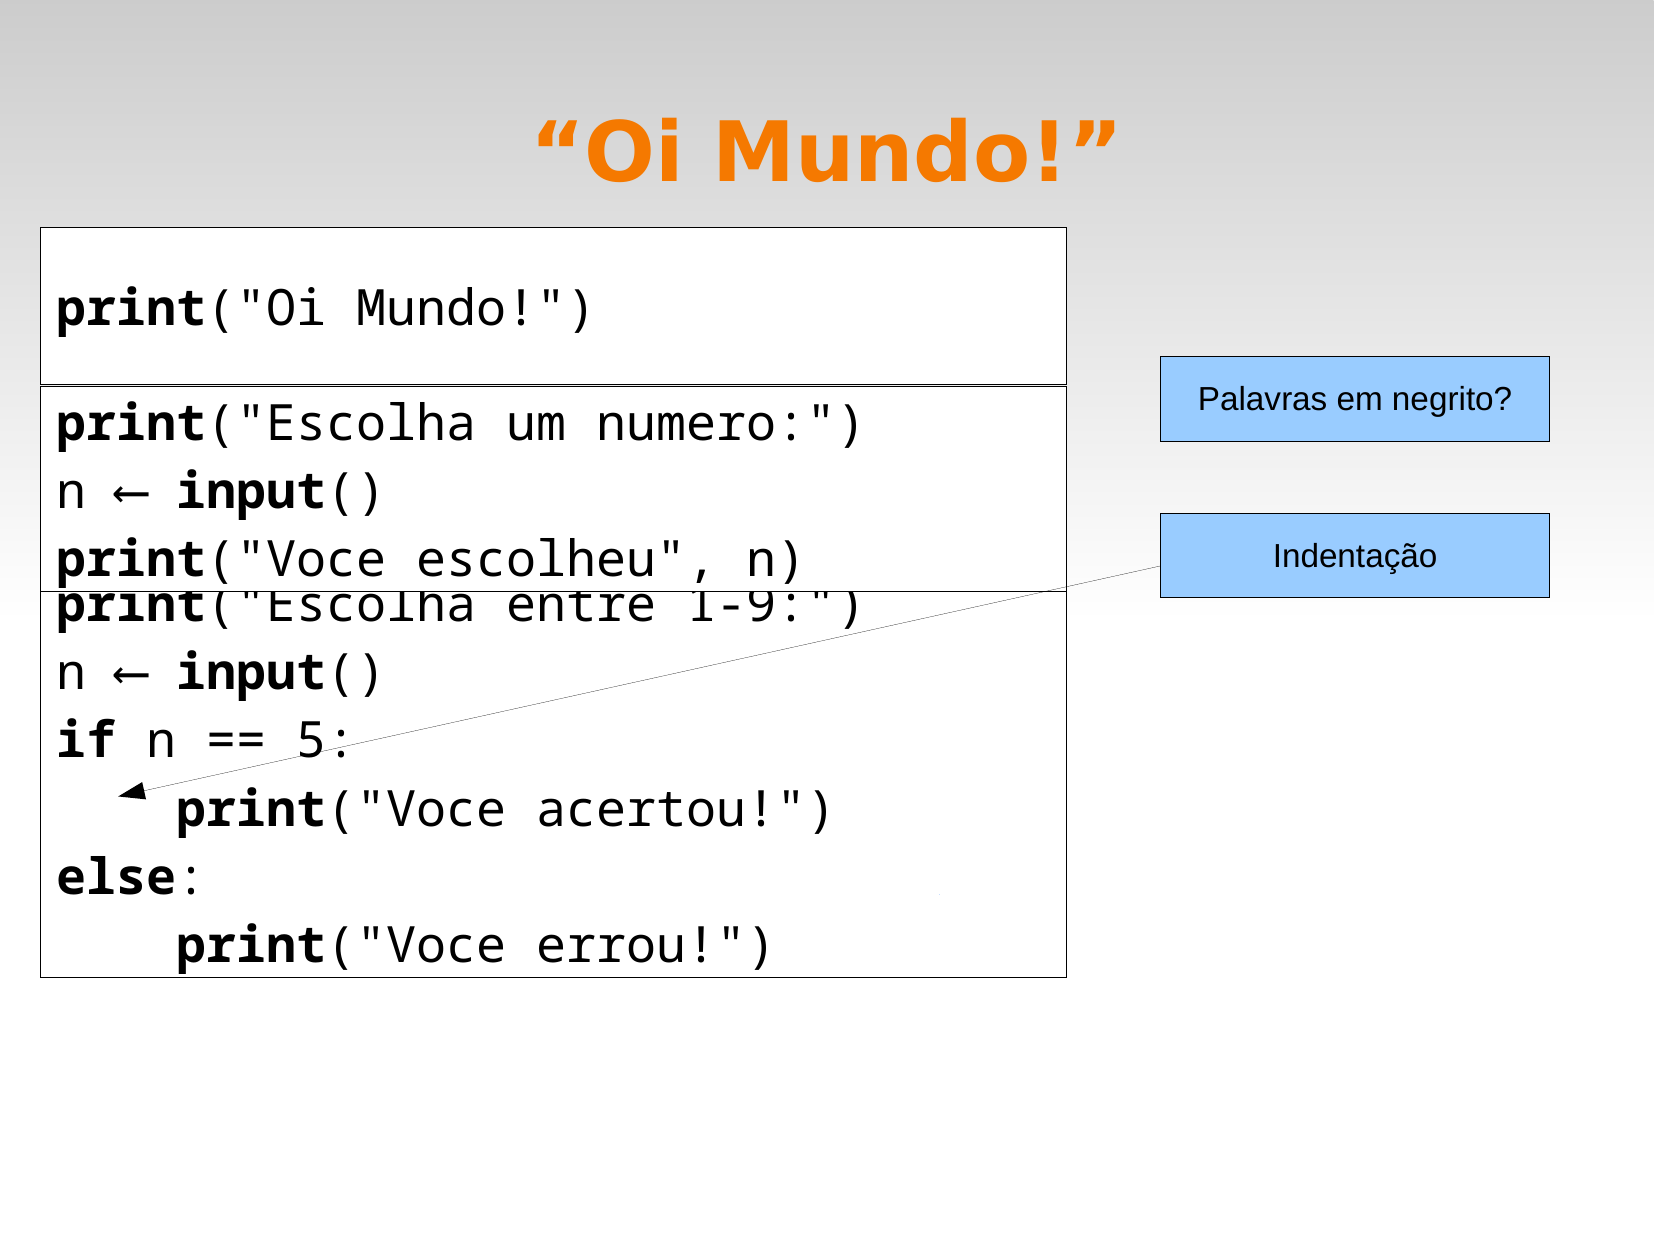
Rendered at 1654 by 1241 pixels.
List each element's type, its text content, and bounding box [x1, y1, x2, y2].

text_box print("Oi Mundo!") [40, 227, 1067, 385]
text_box Indentação [1160, 513, 1550, 598]
text_box Palavras em negrito? [1160, 356, 1550, 442]
title “Oi Mundo!” [82, 49, 1571, 257]
text_box print("Escolha entre 1-9:") n ⟵ input() if n == 5: print("Voce acertou!") else: print("Voce errou!") [40, 593, 1067, 952]
text_box print("Escolha um numero:") n ⟵ input() print("Voce escolheu", n) [40, 392, 1067, 587]
